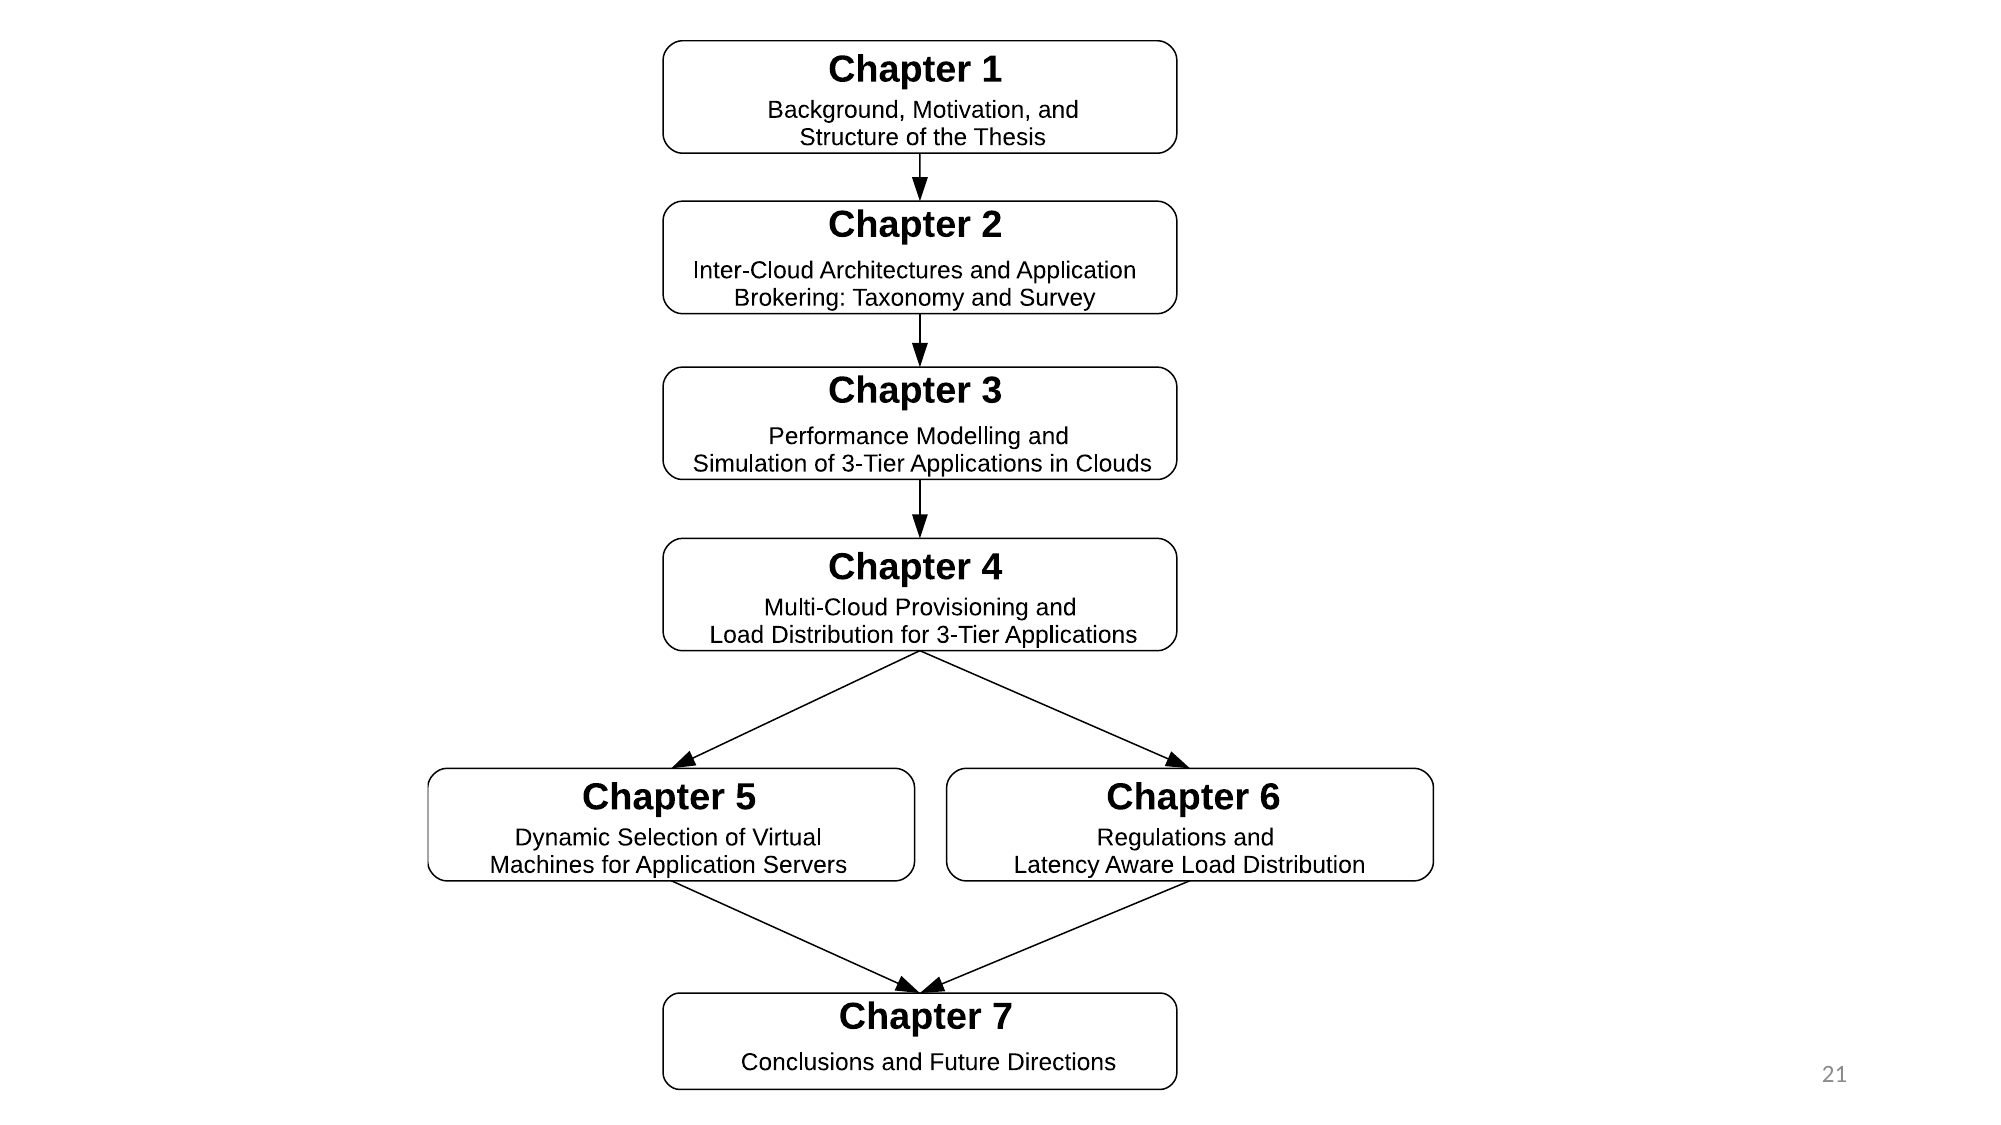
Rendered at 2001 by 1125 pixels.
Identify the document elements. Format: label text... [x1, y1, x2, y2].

picture [427, 40, 1439, 1095]
slide_number <number> [1412, 1042, 1863, 1103]
